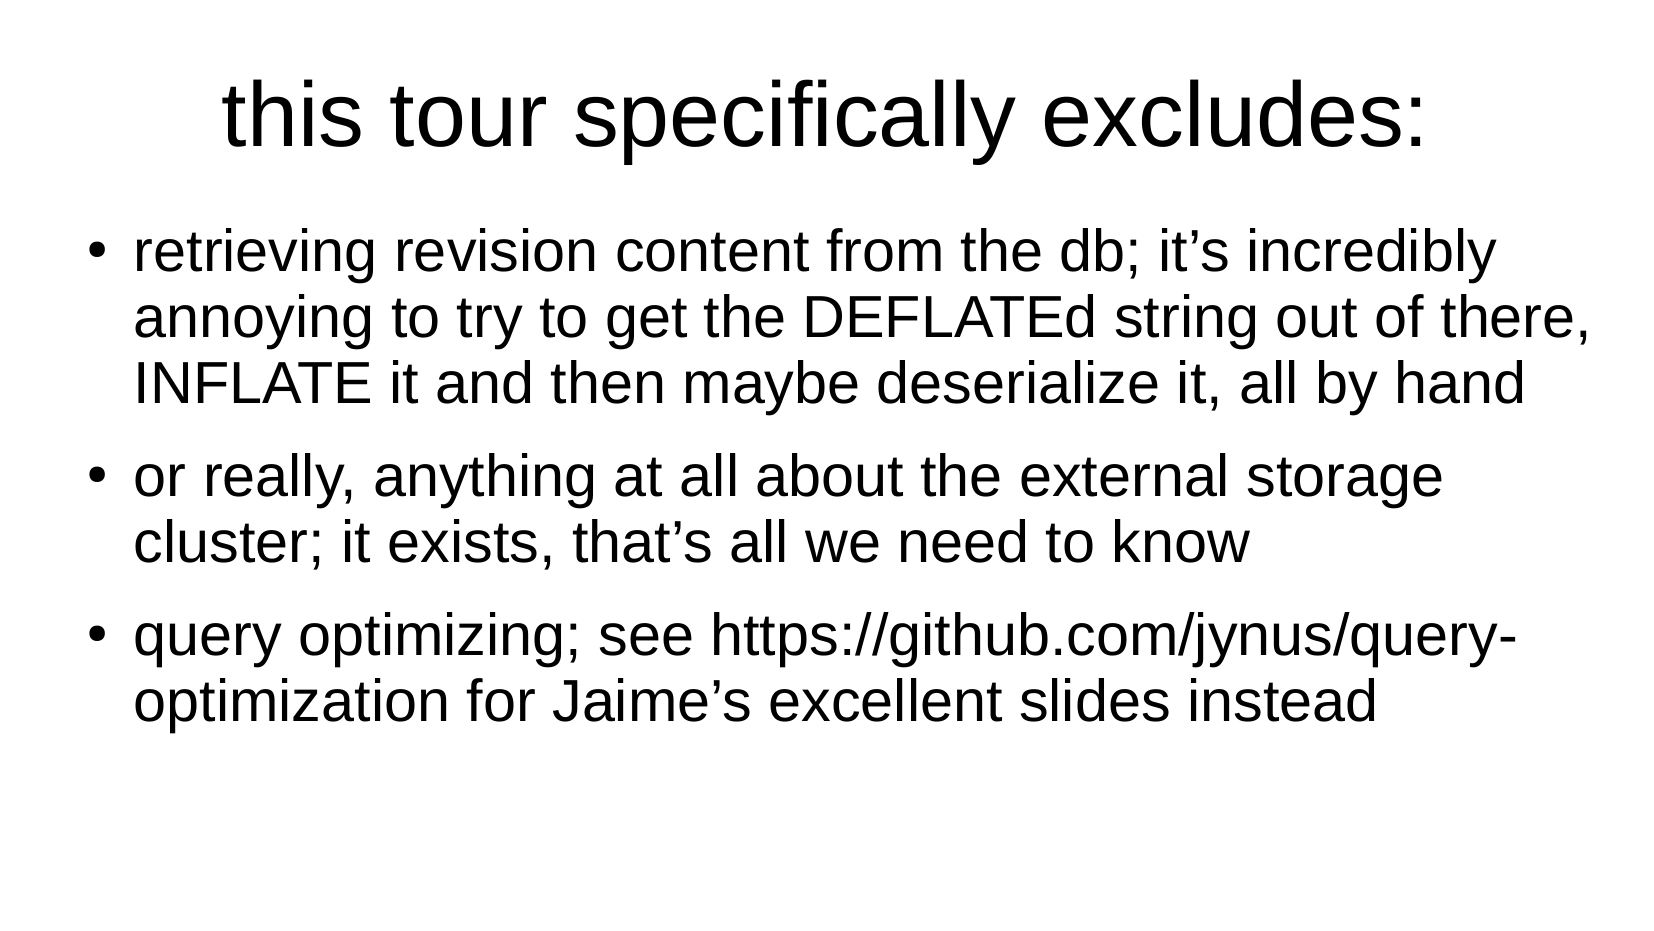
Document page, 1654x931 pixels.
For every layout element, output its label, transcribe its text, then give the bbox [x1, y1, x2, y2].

title this tour specifically excludes: [82, 37, 1571, 193]
list retrieving revision content from the db; it’s incredibly annoying to try to get the DEFLATEd string out of there, INFLATE it and then maybe deserialize it, all by hand or really, anything at all about the external storage cluster; it exists, that’s all we need to know query optimizing; see https://github.com/jynus/query-optimization for Jaime’s excellent slides instead [70, 217, 1595, 758]
